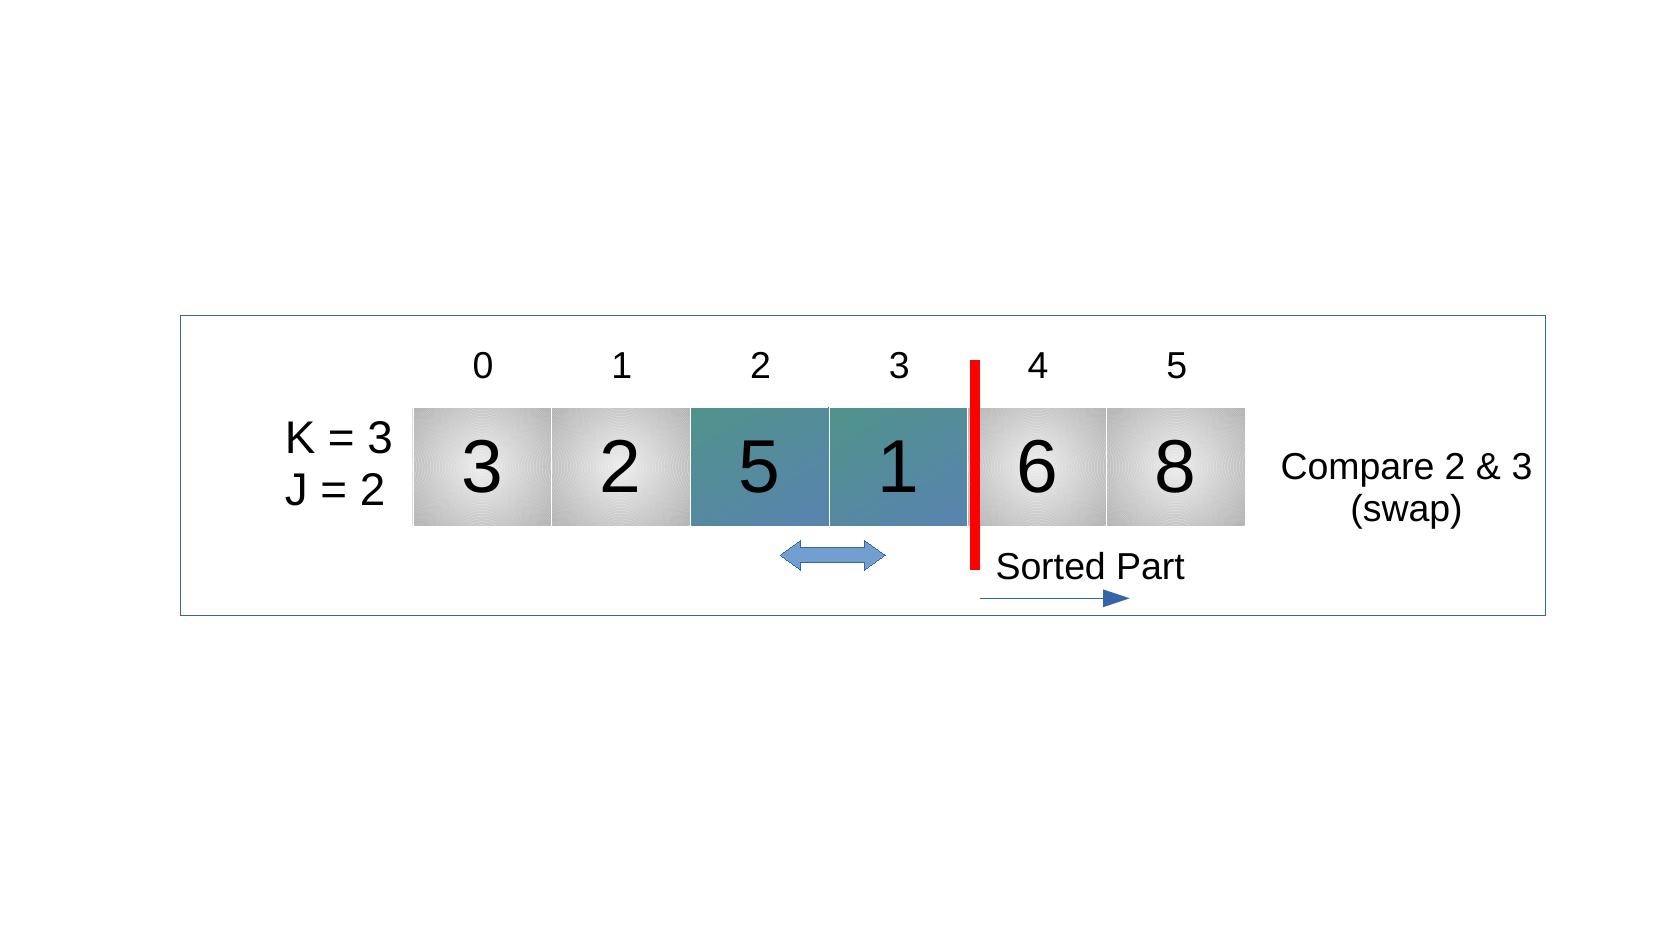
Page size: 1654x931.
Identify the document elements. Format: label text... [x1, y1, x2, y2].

table_header 4 [969, 277, 1107, 395]
text_box [180, 315, 1546, 616]
table_header 3 [830, 277, 969, 395]
table_header 6 [980, 408, 1106, 526]
table_header 0 [414, 277, 552, 395]
text_box Compare 2 & 3 (swap) [1265, 438, 1548, 538]
table_header 2 [552, 408, 690, 526]
table_header 5 [1107, 277, 1246, 395]
table_header 1 [552, 277, 691, 395]
table_header 8 [1107, 408, 1245, 526]
table_header 3 [414, 408, 551, 526]
text_box Sorted Part [980, 538, 1201, 596]
table_header 2 [691, 277, 830, 395]
text_box K = 3 J = 2 [270, 405, 408, 523]
table_header 5 [691, 408, 829, 526]
table_header 1 [830, 408, 967, 526]
